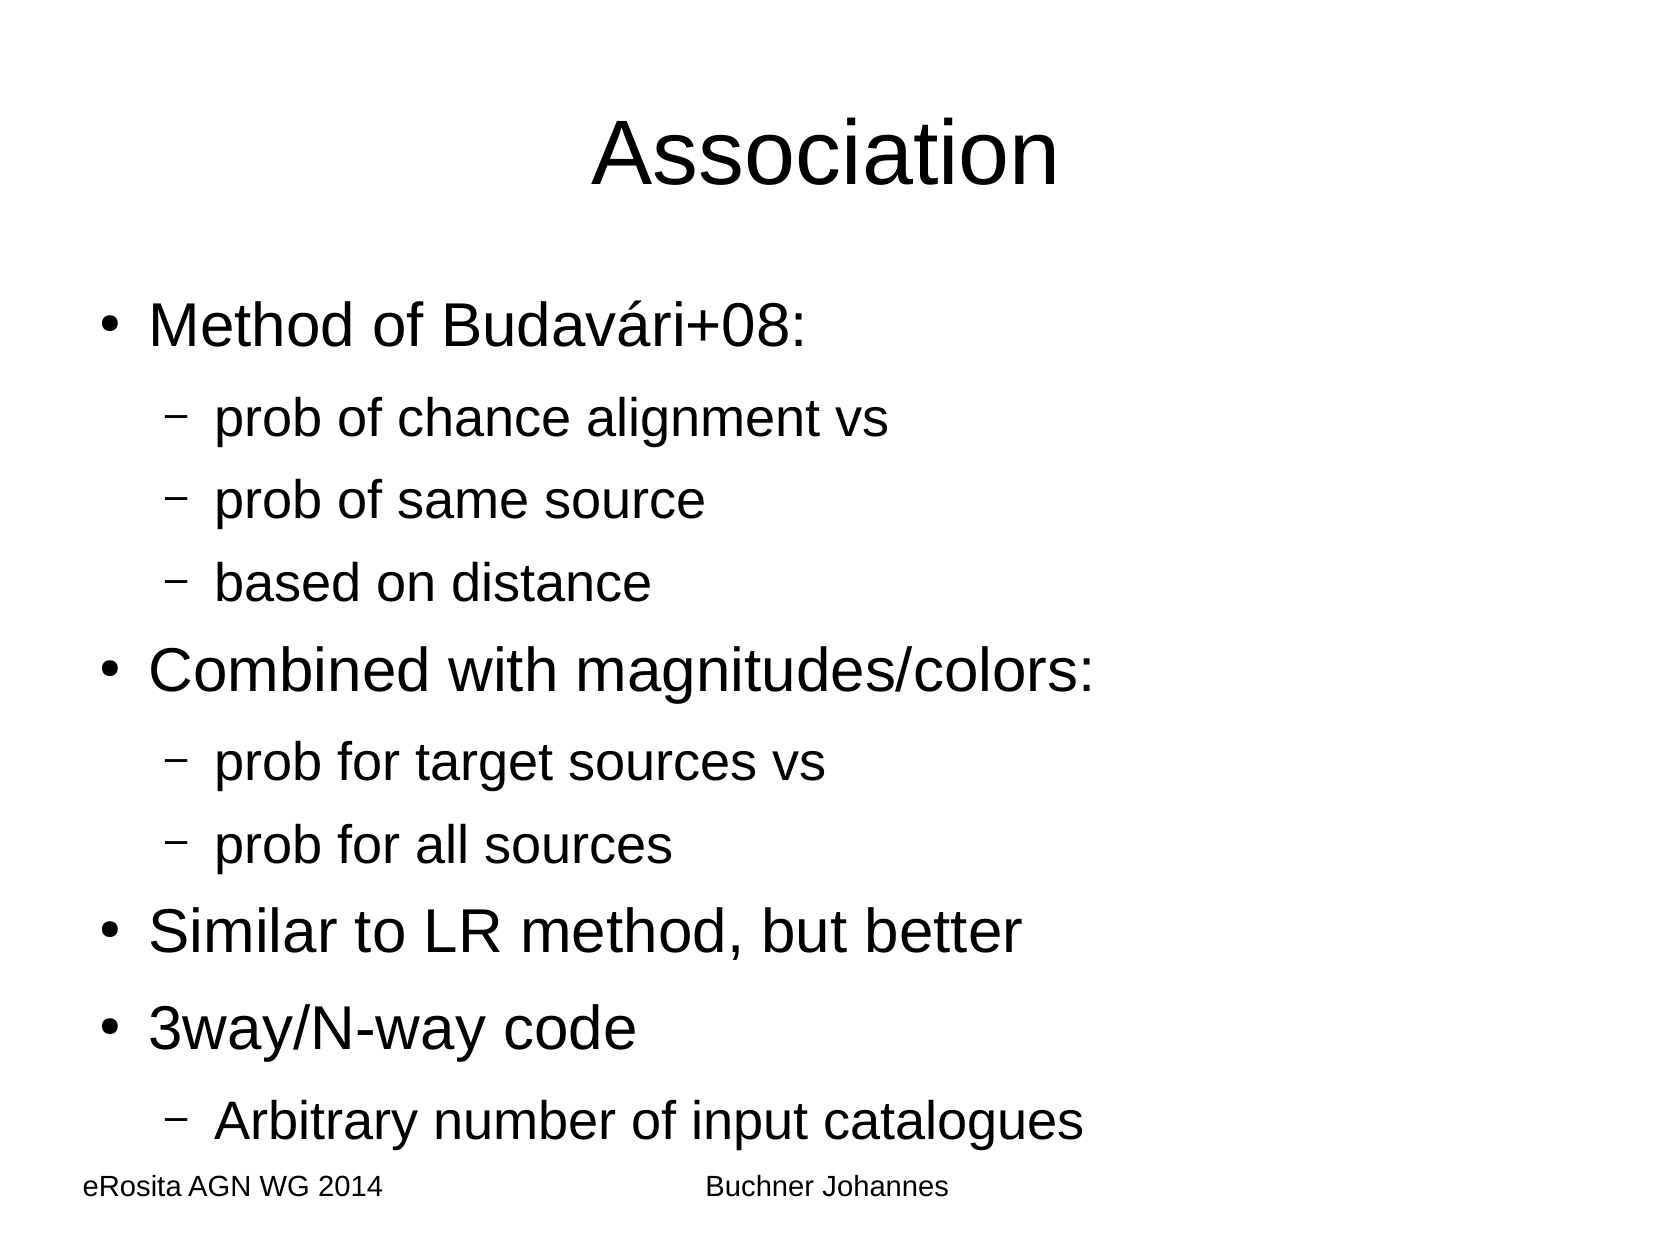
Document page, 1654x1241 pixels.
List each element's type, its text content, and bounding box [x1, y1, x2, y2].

list Method of Budavári+08: prob of chance alignment vs prob of same source based on distance Combined with magnitudes/colors: prob for target sources vs prob for all sources Similar to LR method, but better 3way/N-way code Arbitrary number of input catalogues [82, 290, 1571, 1156]
title Association [82, 49, 1571, 257]
